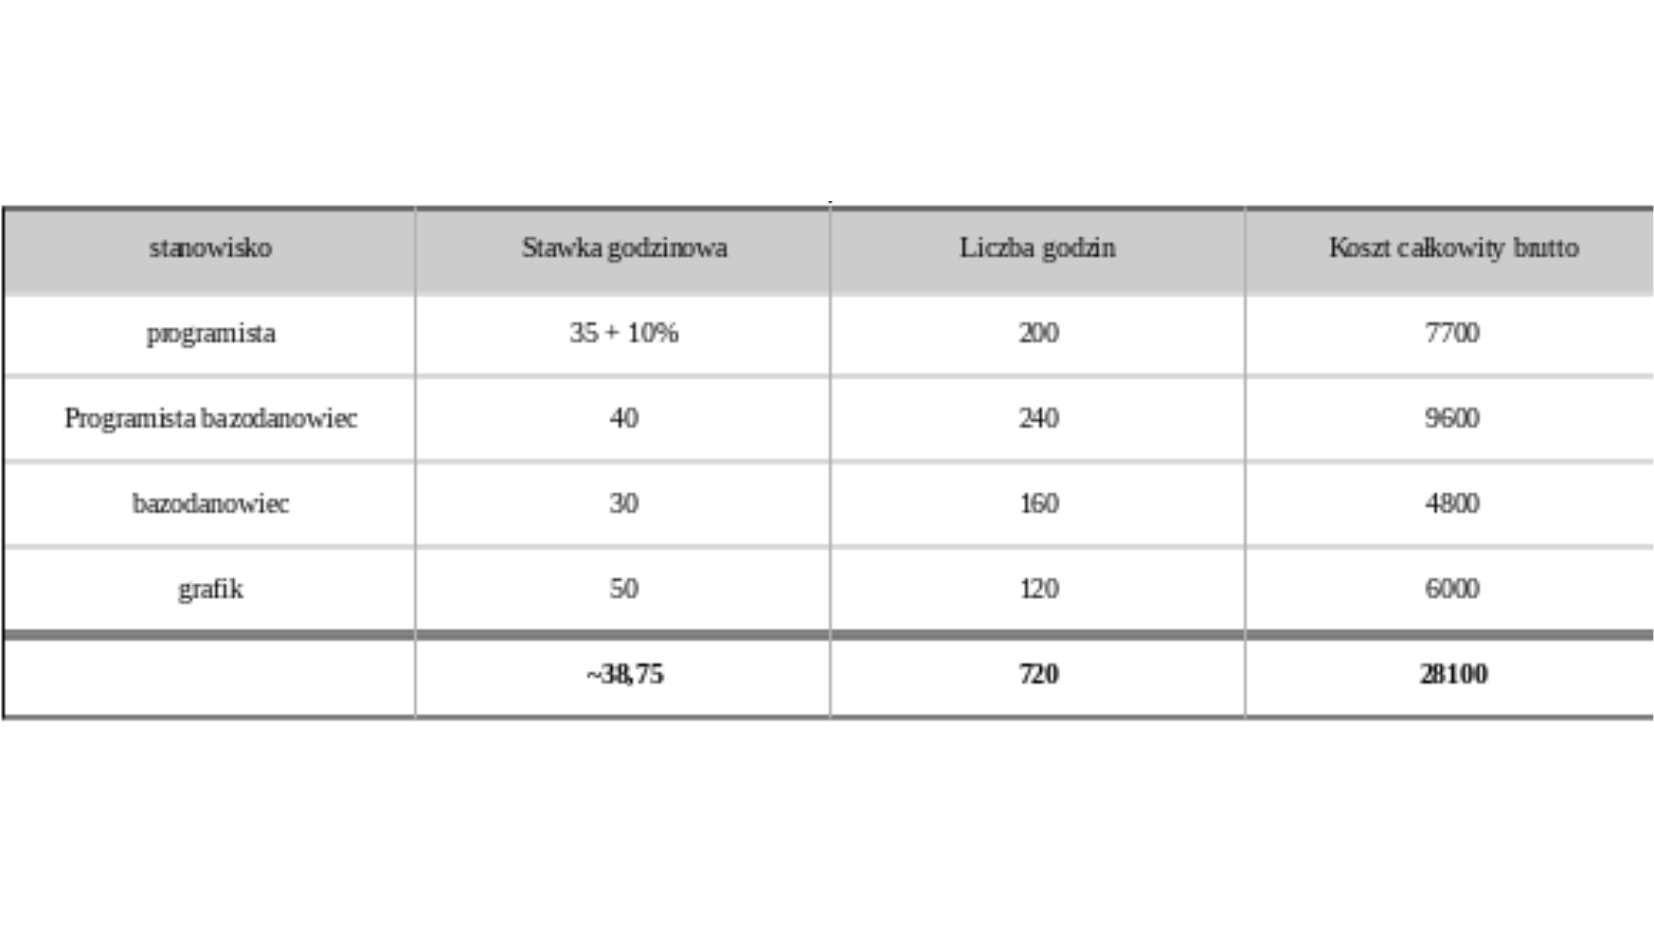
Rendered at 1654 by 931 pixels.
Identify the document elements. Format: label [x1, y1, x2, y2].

picture [0, 201, 1654, 727]
